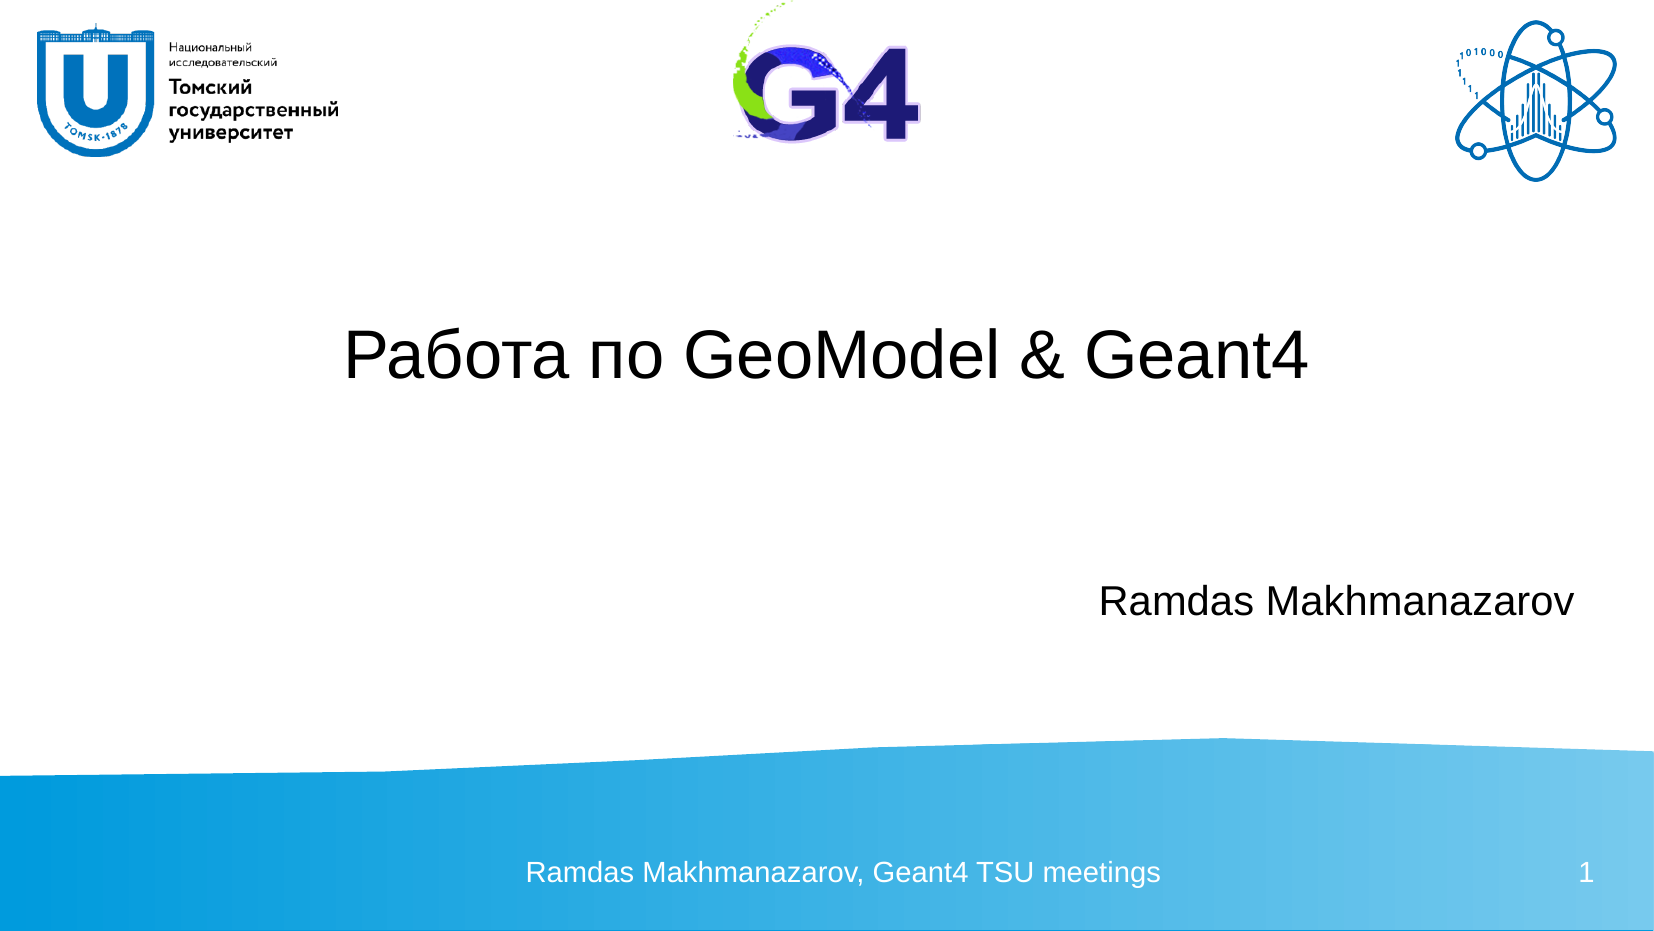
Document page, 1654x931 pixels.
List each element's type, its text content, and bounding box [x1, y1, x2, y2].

title Работа по GeoModel & Geant4 [88, 265, 1565, 443]
picture [37, 23, 338, 157]
picture [1455, 20, 1617, 182]
picture [733, 0, 921, 178]
title Ramdas Makhmanazarov [98, 535, 1576, 713]
